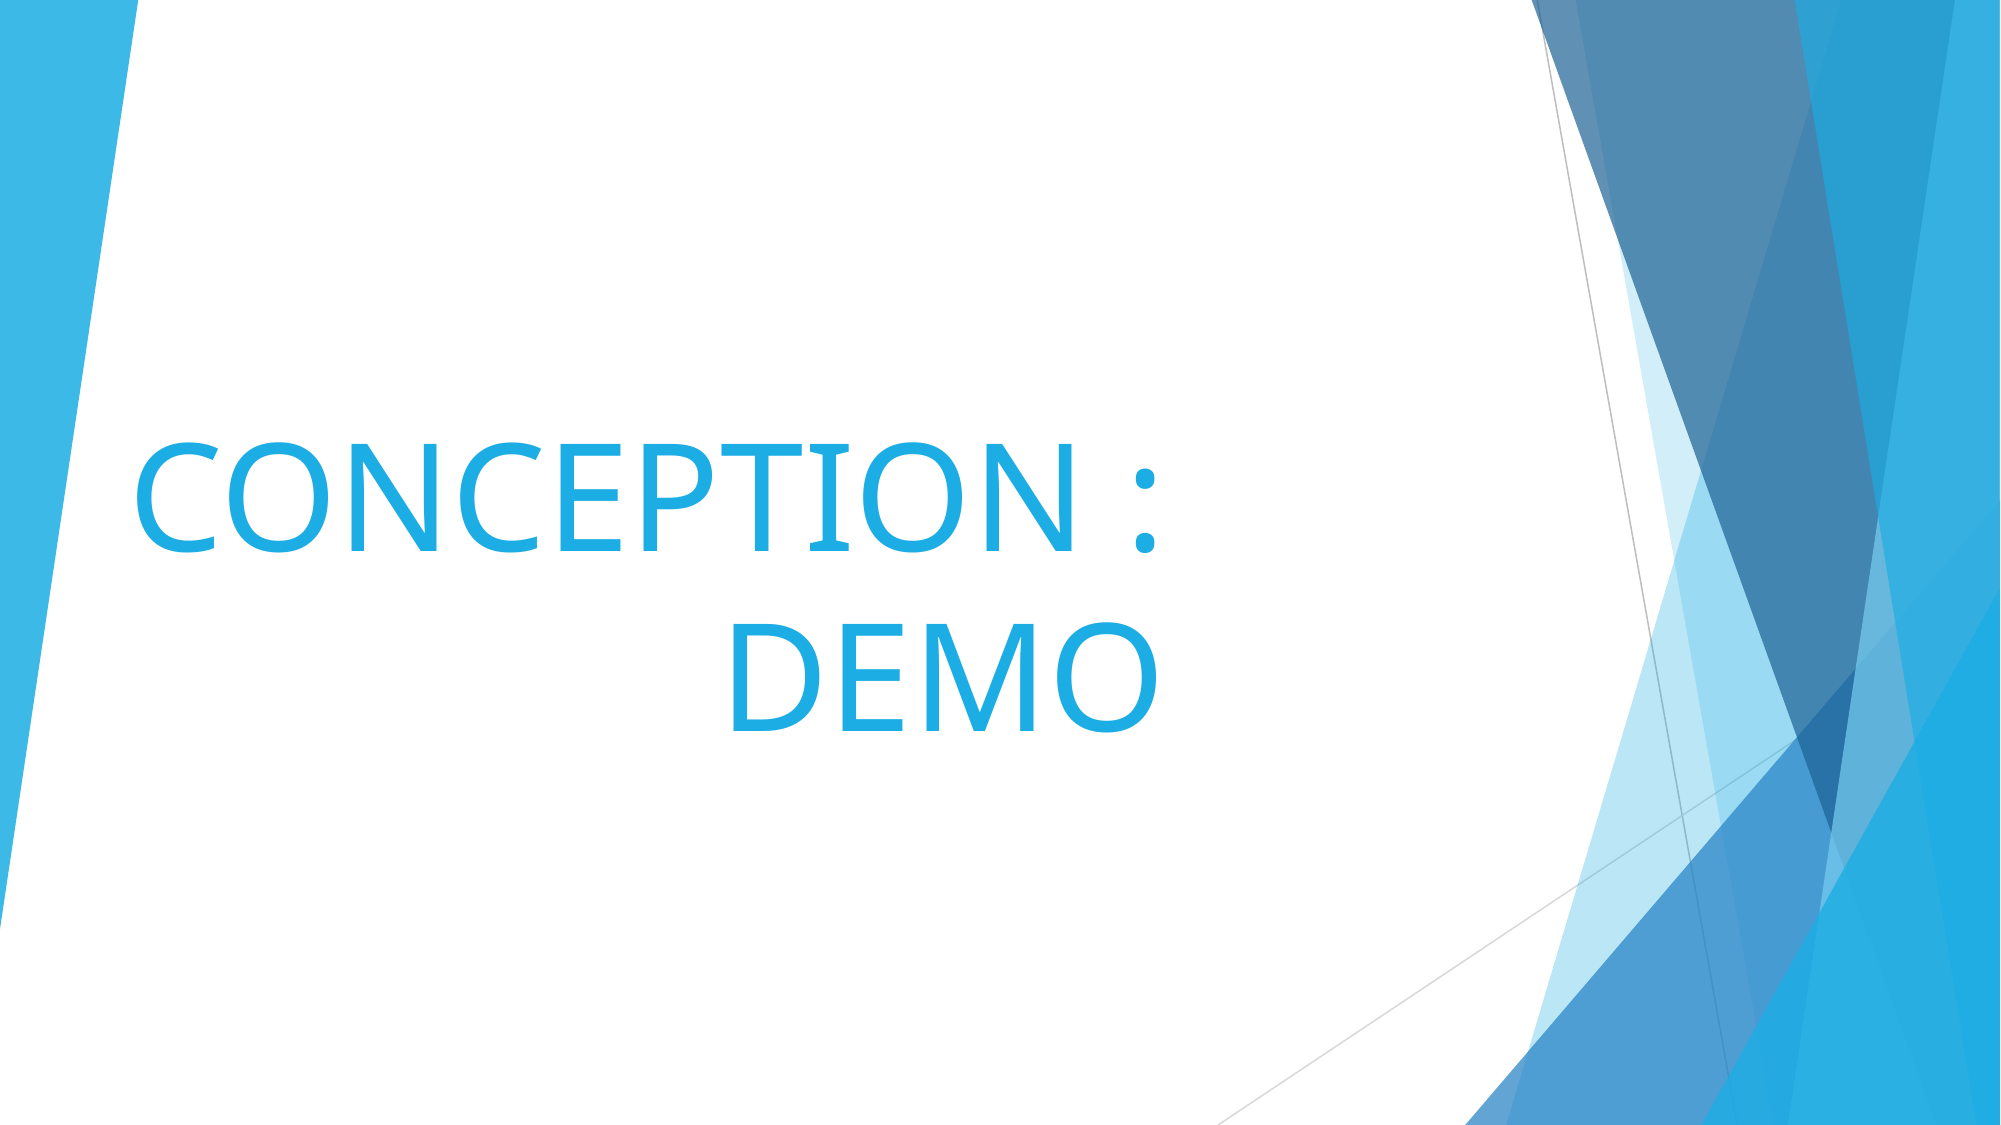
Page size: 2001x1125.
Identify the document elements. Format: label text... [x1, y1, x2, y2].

title CONCEPTION : DEMO [113, 394, 1622, 665]
